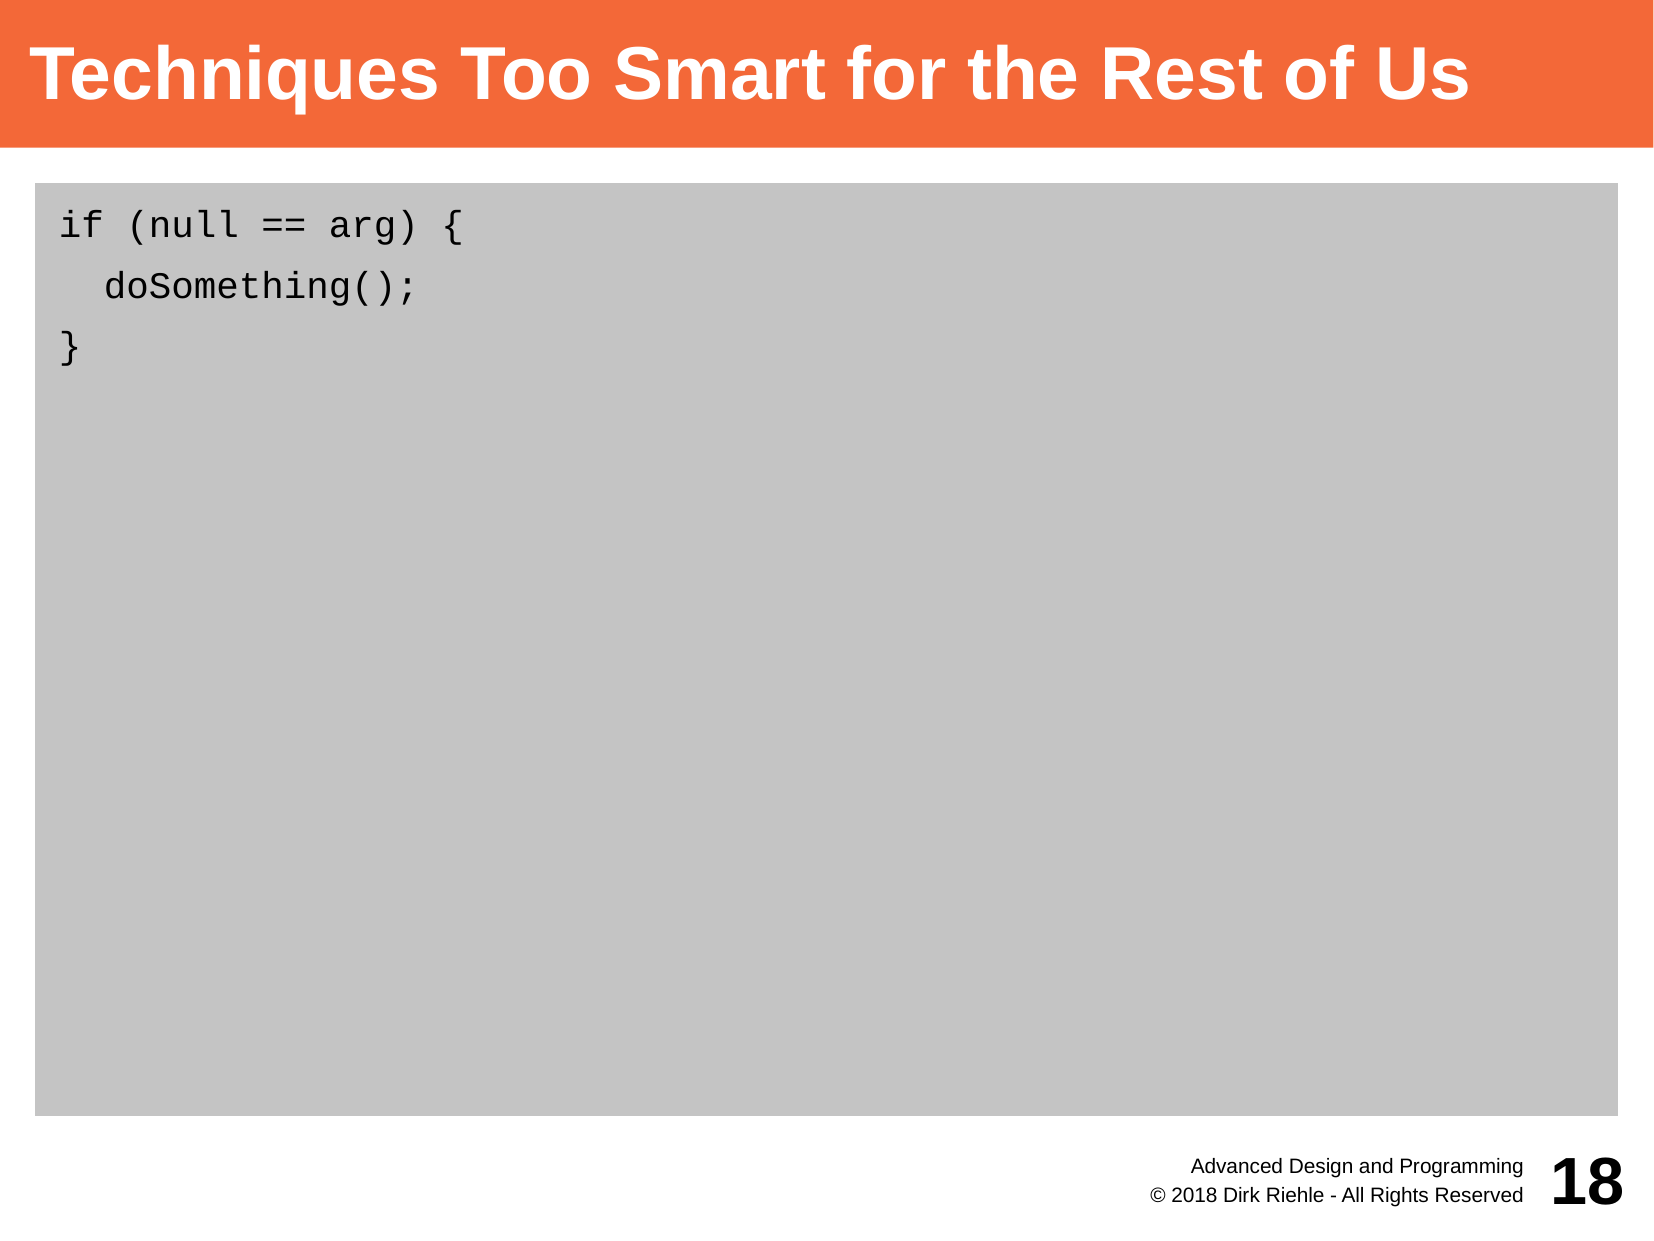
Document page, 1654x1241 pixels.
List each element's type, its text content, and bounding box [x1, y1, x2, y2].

title Techniques Too Smart for the Rest of Us [0, 0, 1654, 148]
list if (null == arg) { doSomething(); } [29, 177, 1625, 1123]
